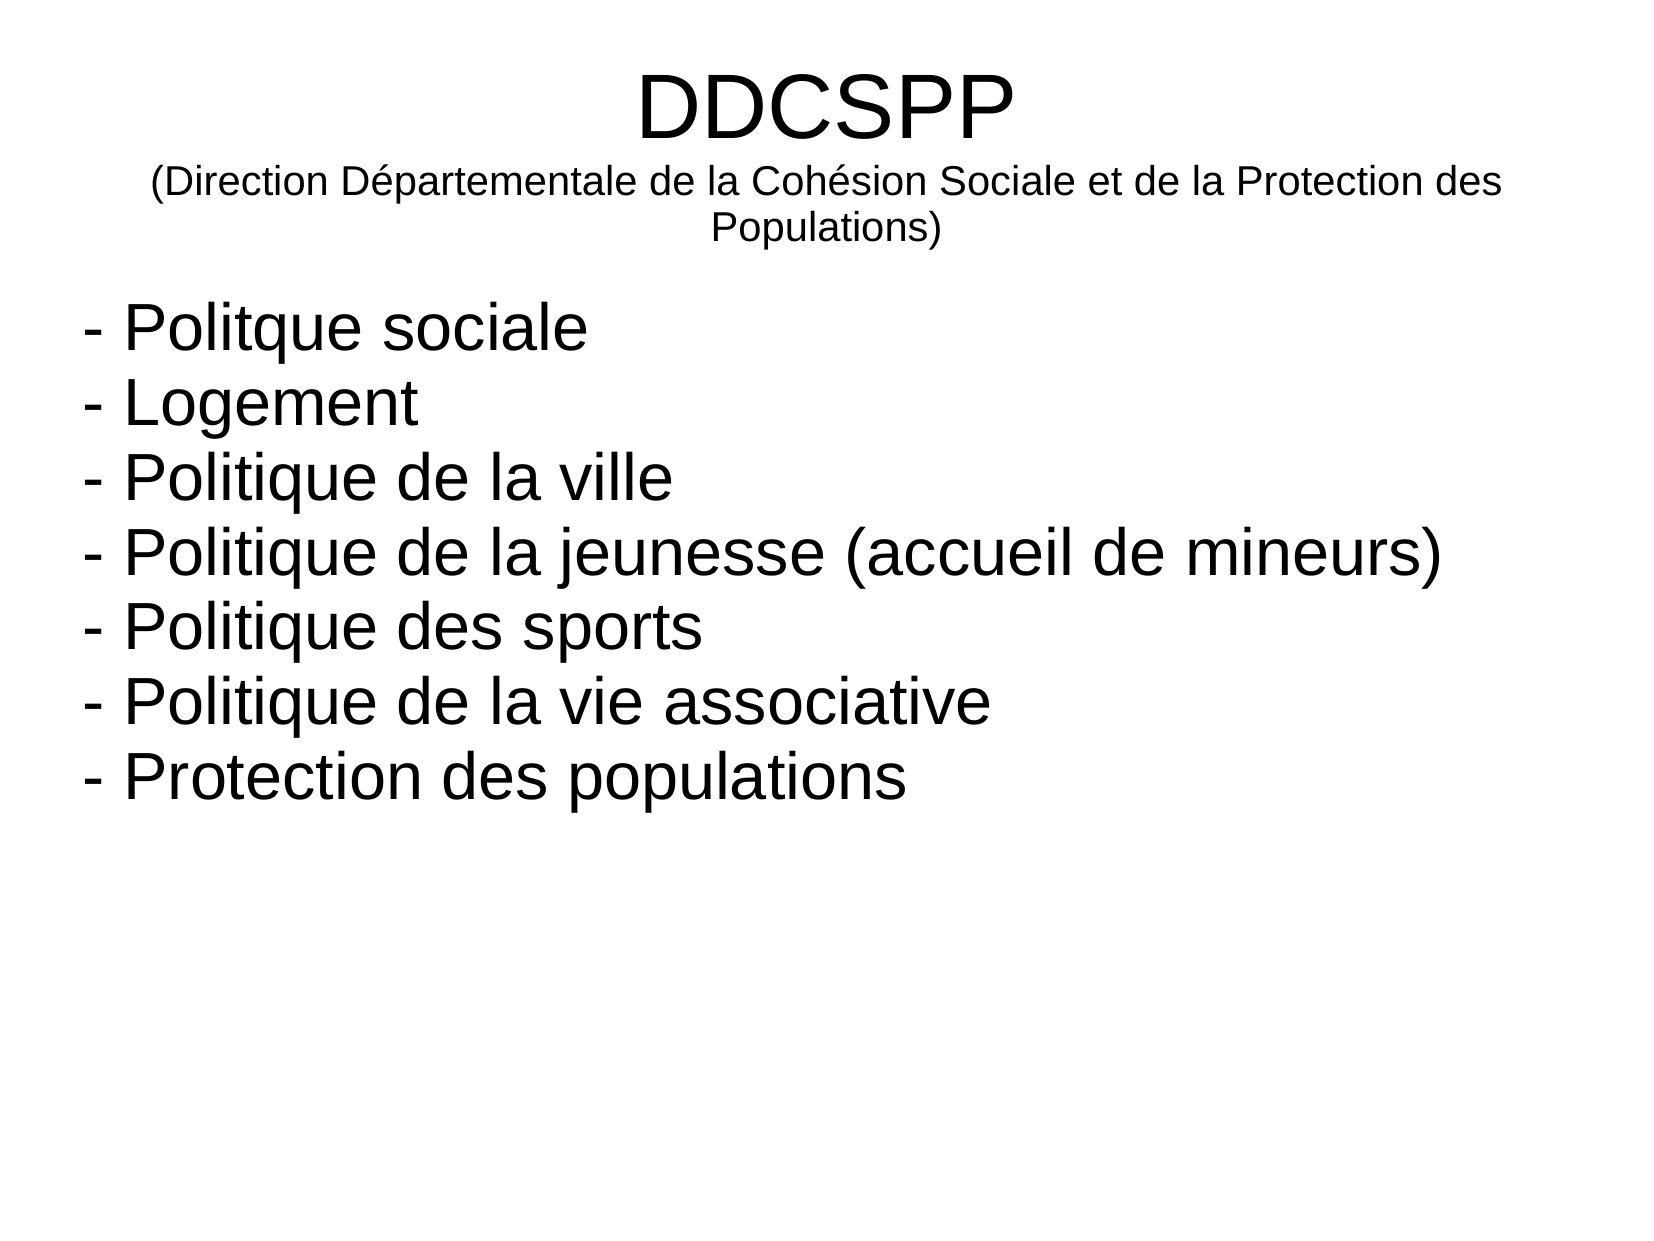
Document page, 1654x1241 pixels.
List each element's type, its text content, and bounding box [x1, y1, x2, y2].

title DDCSPP (Direction Départementale de la Cohésion Sociale et de la Protection des Populations) [82, 49, 1571, 257]
subtitle - Politque sociale - Logement - Politique de la ville - Politique de la jeunesse (accueil de mineurs) - Politique des sports - Politique de la vie associative - Protection des populations [82, 290, 1571, 1010]
